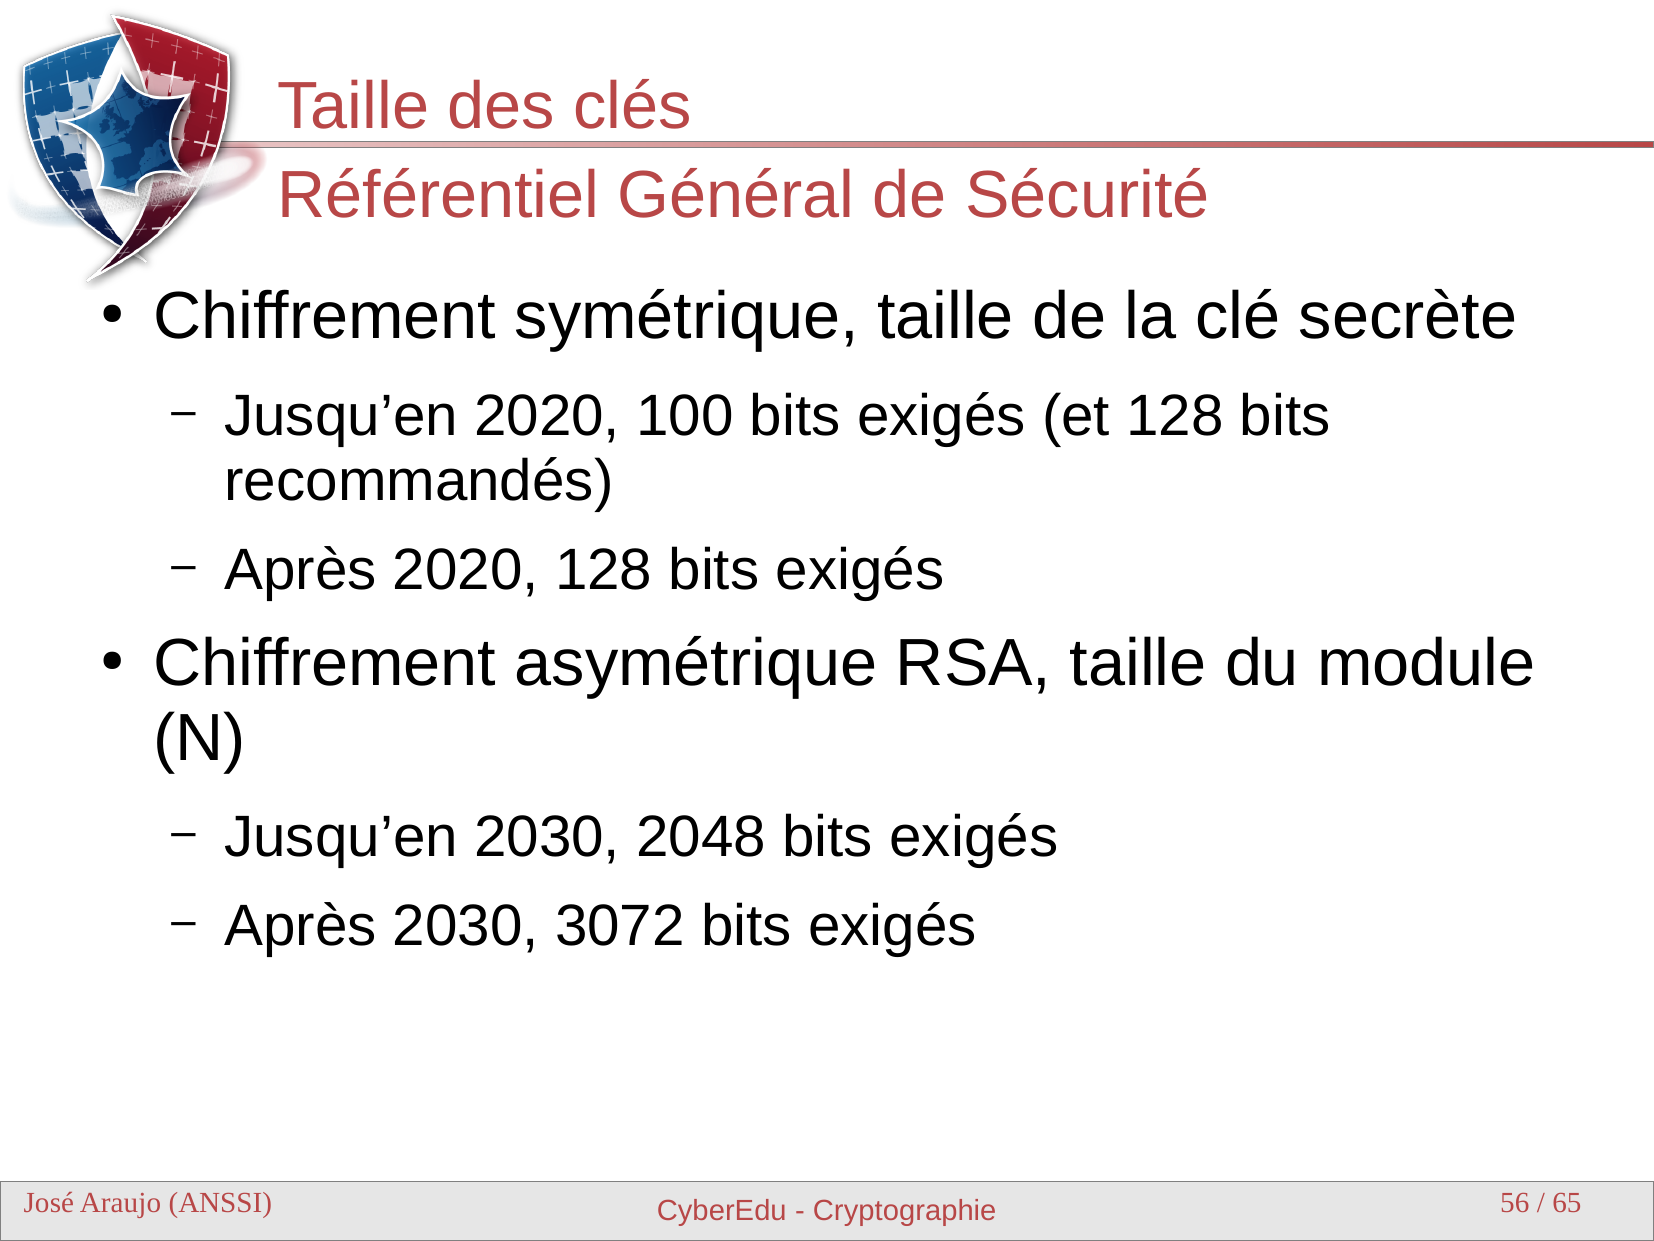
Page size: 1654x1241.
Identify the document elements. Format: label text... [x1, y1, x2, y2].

picture [0, 0, 272, 290]
list Chiffrement symétrique, taille de la clé secrète Jusqu’en 2020, 100 bits exigés (et 128 bits recommandés) Après 2020, 128 bits exigés Chiffrement asymétrique RSA, taille du module (N) Jusqu’en 2030, 2048 bits exigés Après 2030, 3072 bits exigés [82, 278, 1595, 1170]
title Taille des clés Référentiel Général de Sécurité [277, 49, 1642, 237]
